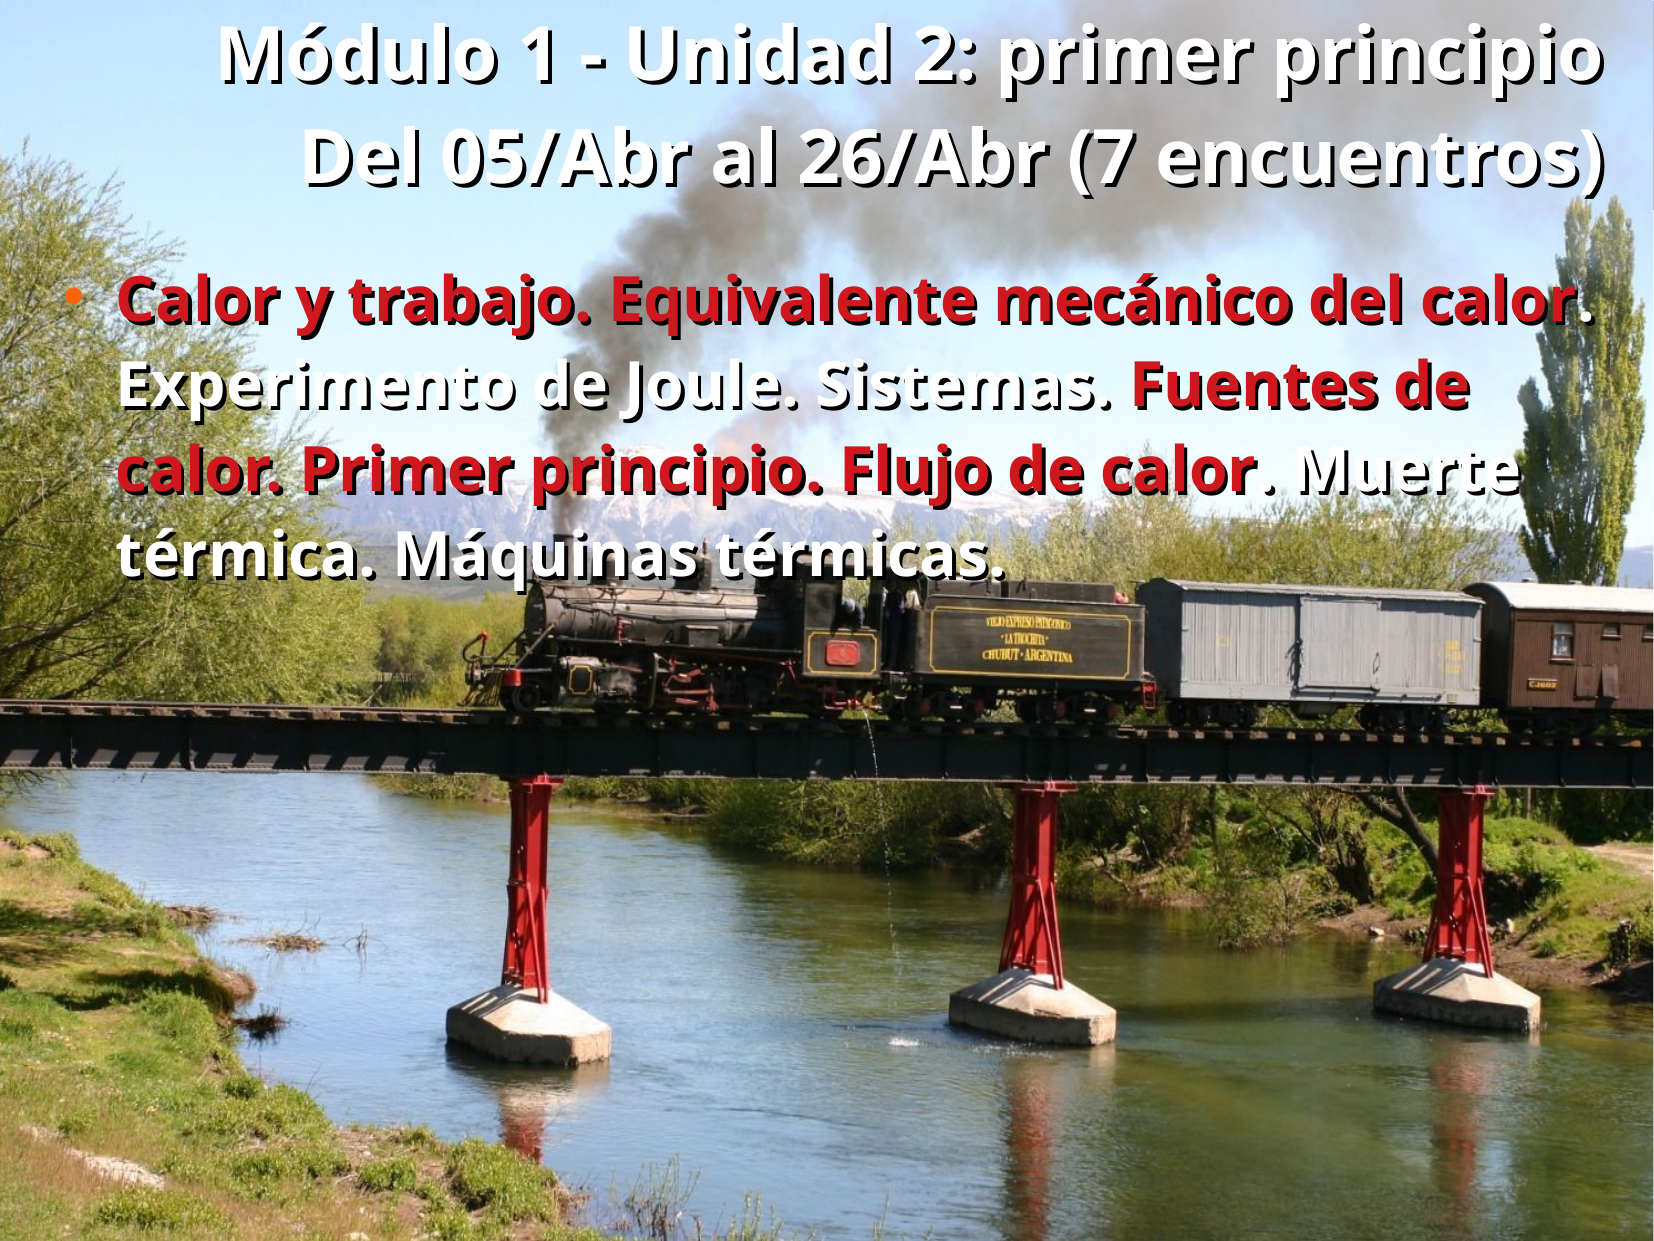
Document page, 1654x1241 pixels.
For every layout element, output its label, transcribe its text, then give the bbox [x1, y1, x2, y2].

list Calor y trabajo. Equivalente mecánico del calor. Experimento de Joule. Sistemas. Fuentes de calor. Primer principio. Flujo de calor. Muerte térmica. Máquinas térmicas. [45, 255, 1606, 1156]
picture [0, 0, 1654, 1241]
title Módulo 1 - Unidad 2: primer principio Del 05/Abr al 26/Abr (7 encuentros) [45, 11, 1606, 195]
